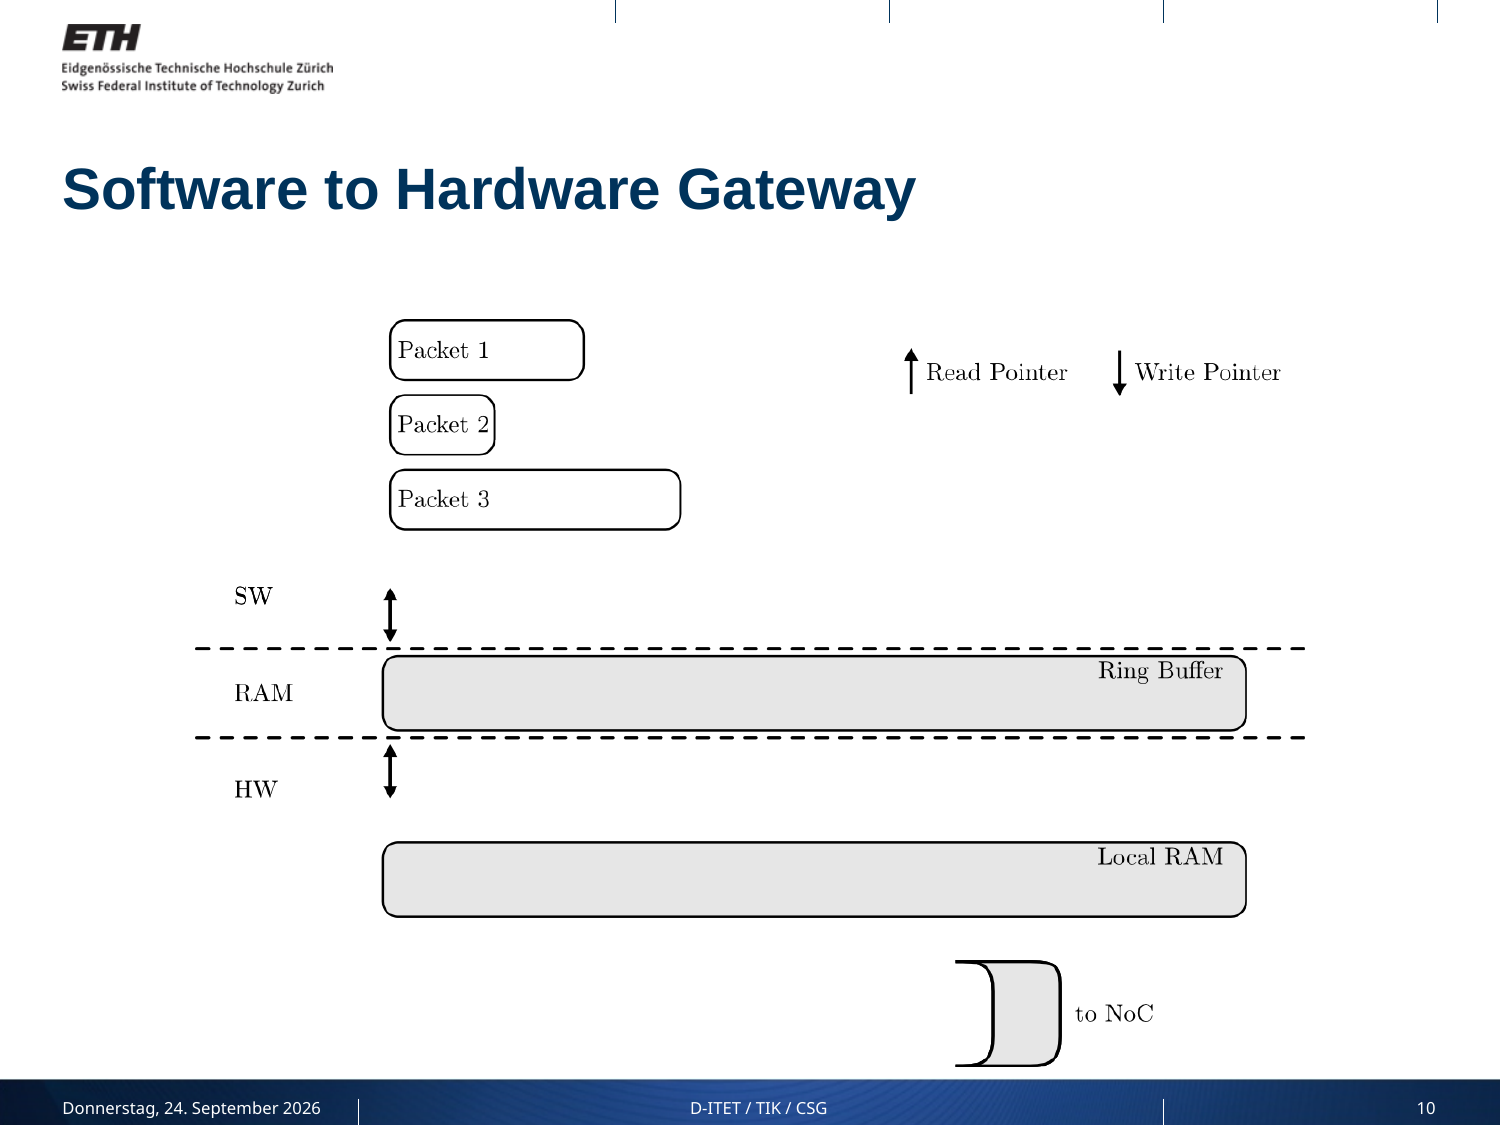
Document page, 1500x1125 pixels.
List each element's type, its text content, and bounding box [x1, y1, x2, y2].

title Software to Hardware Gateway [62, 157, 1438, 296]
picture [195, 319, 1305, 1067]
picture [0, 1078, 1500, 1125]
picture [62, 24, 333, 94]
